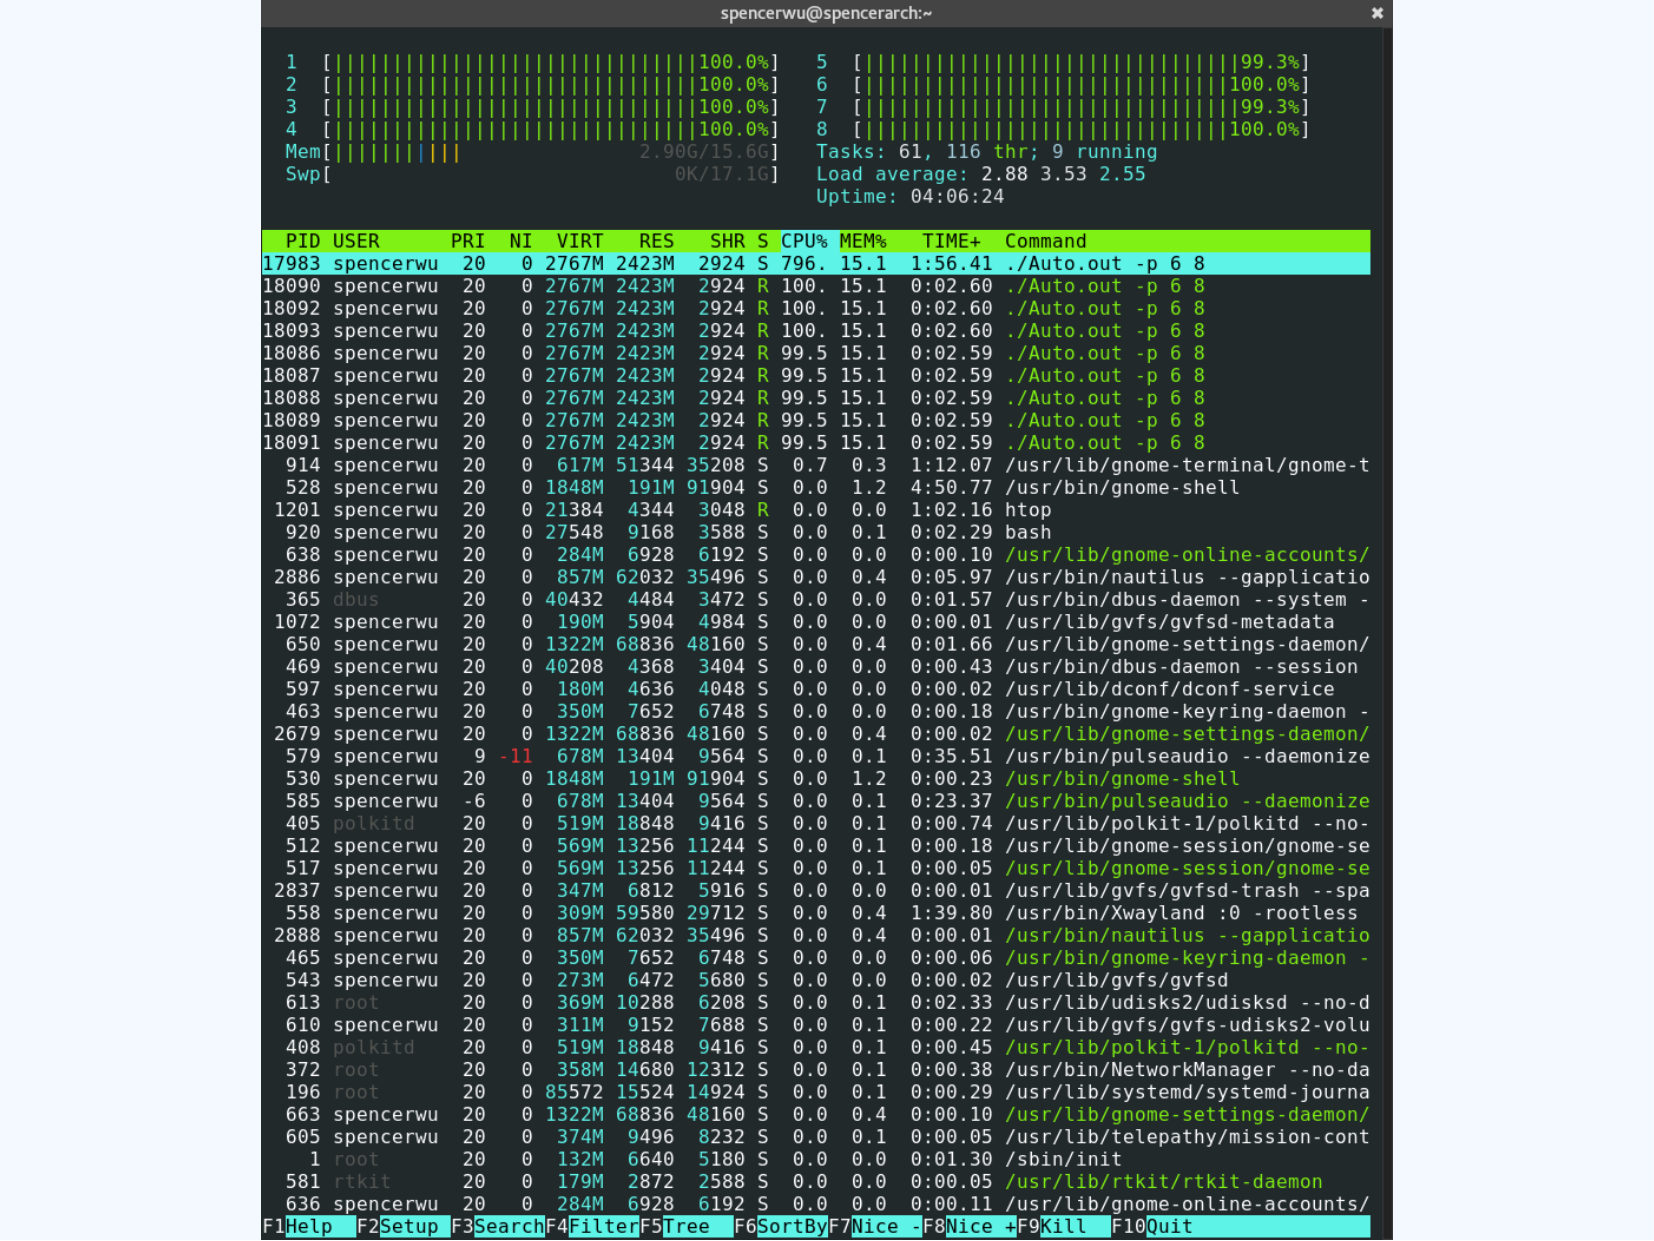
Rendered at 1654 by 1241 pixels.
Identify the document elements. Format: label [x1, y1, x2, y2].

picture [261, 0, 1393, 1241]
